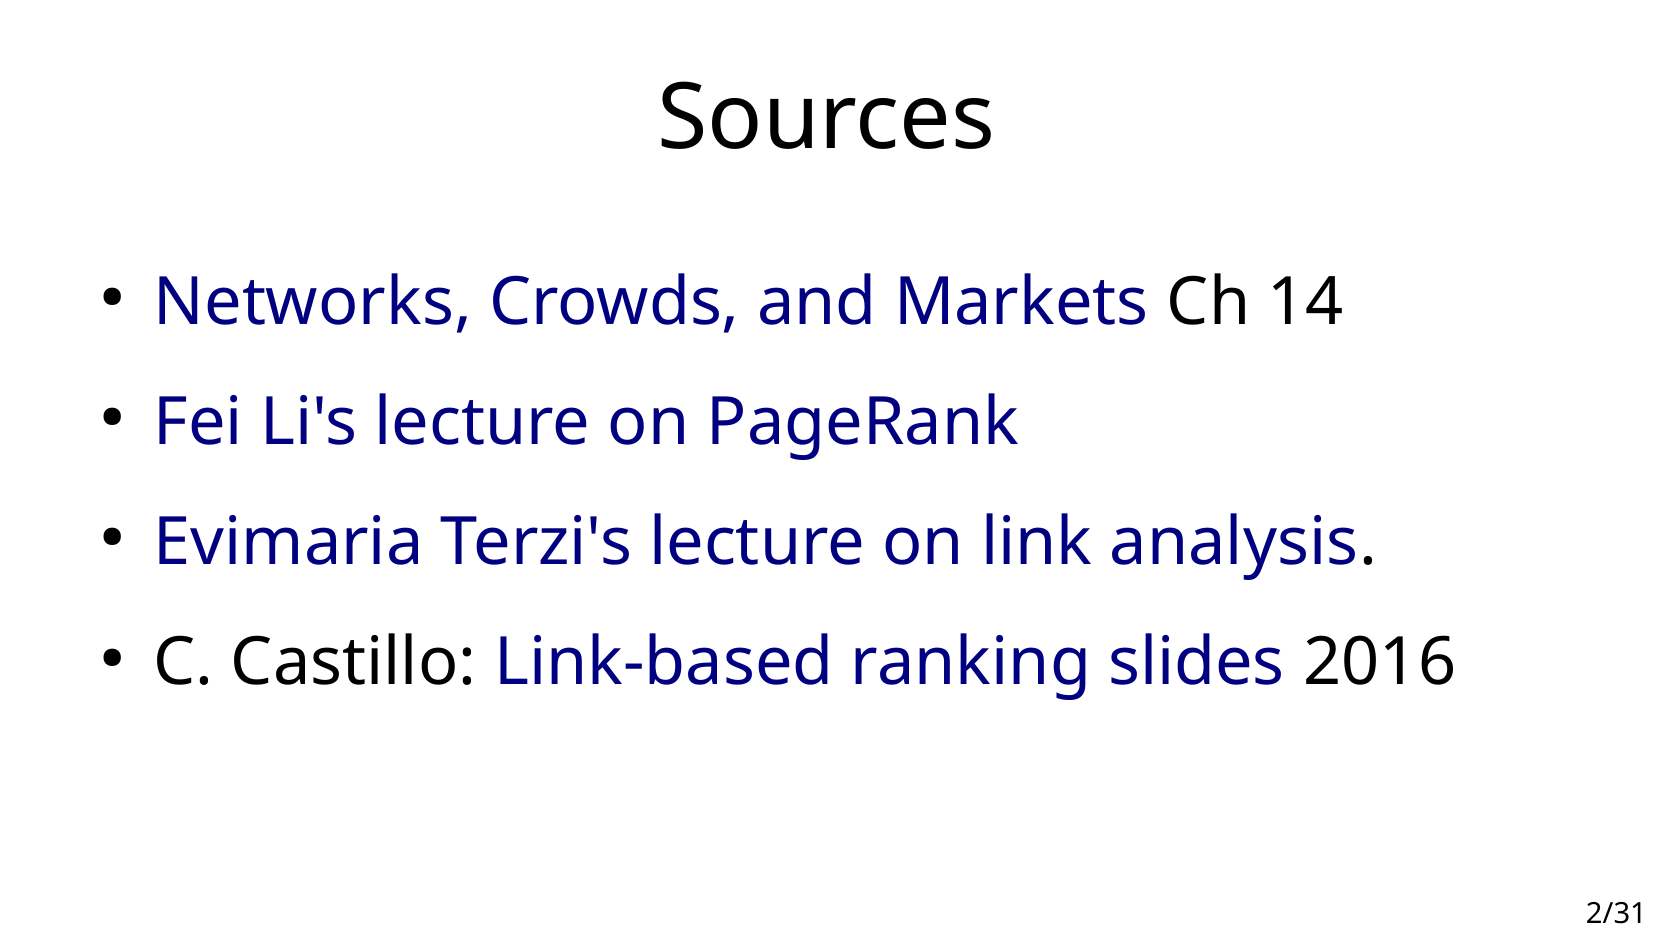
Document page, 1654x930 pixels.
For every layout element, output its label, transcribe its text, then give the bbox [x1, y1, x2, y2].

title Sources [82, 1, 1571, 225]
list Networks, Crowds, and Markets Ch 14 Fei Li's lecture on PageRank Evimaria Terzi's lecture on link analysis. C. Castillo: Link-based ranking slides 2016 [82, 252, 1571, 793]
